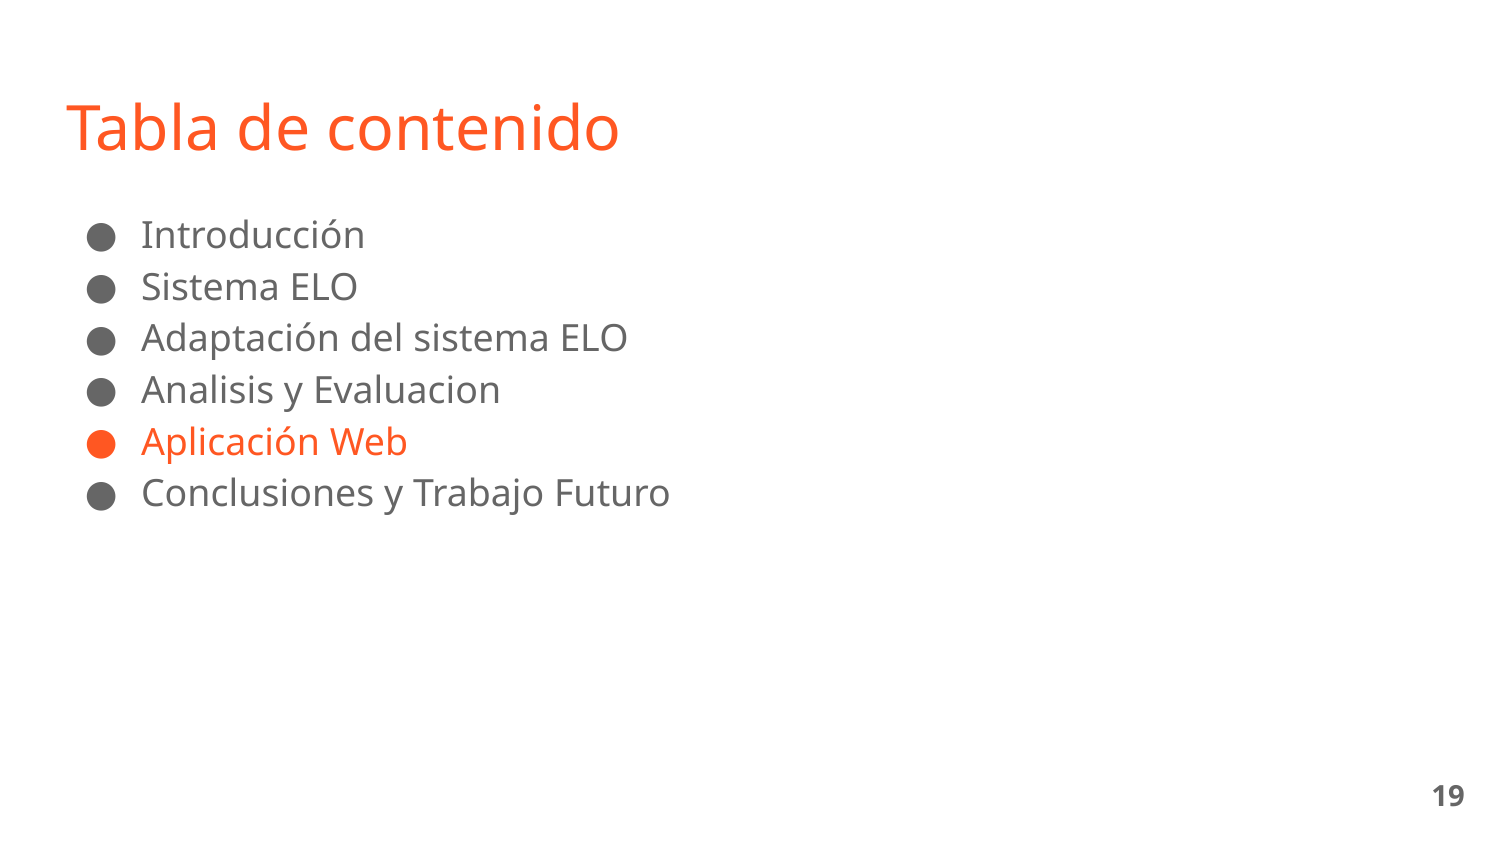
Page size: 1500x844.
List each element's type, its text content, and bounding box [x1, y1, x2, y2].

slide_number <number> [1389, 764, 1480, 830]
title Tabla de contenido [51, 72, 1449, 167]
list Introducción Sistema ELO Adaptación del sistema ELO Analisis y Evaluacion Aplicación Web Conclusiones y Trabajo Futuro [51, 189, 1449, 750]
